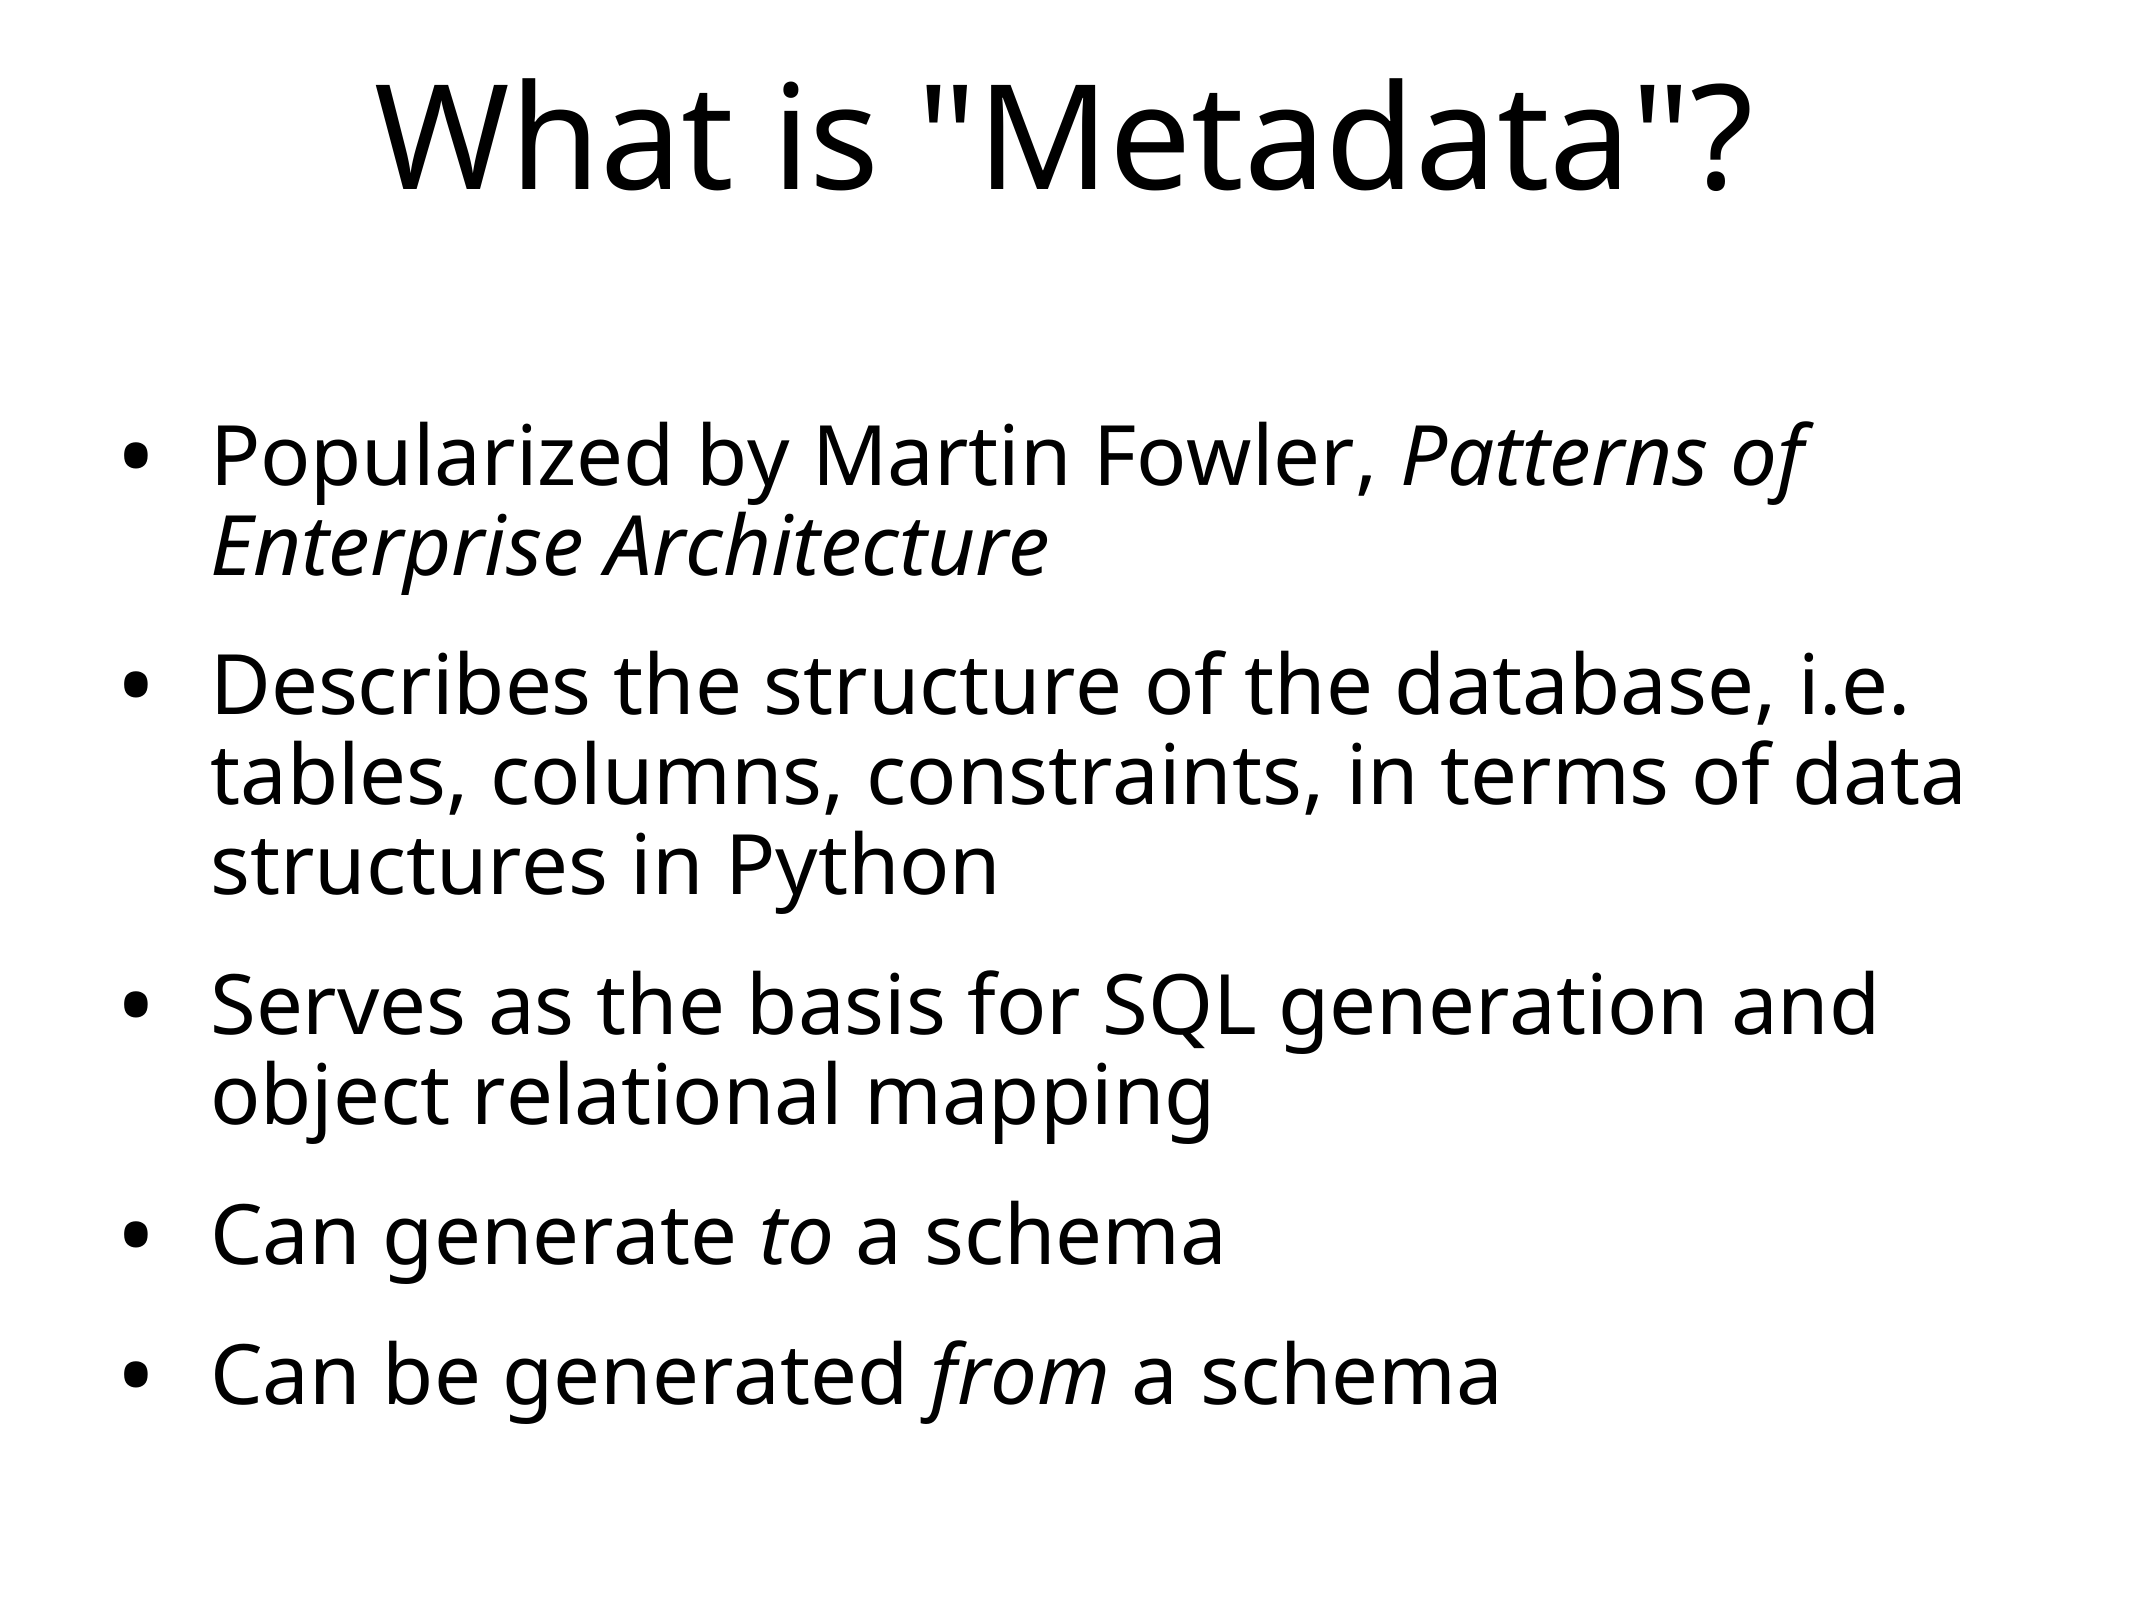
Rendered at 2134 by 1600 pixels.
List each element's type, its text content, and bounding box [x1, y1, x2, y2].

title What is "Metadata"? [60, 41, 2069, 244]
list Popularized by Martin Fowler, Patterns of Enterprise Architecture Describes the structure of the database, i.e. tables, columns, constraints, in terms of data structures in Python Serves as the basis for SQL generation and object relational mapping Can generate to a schema Can be generated from a schema [56, 281, 2065, 1555]
